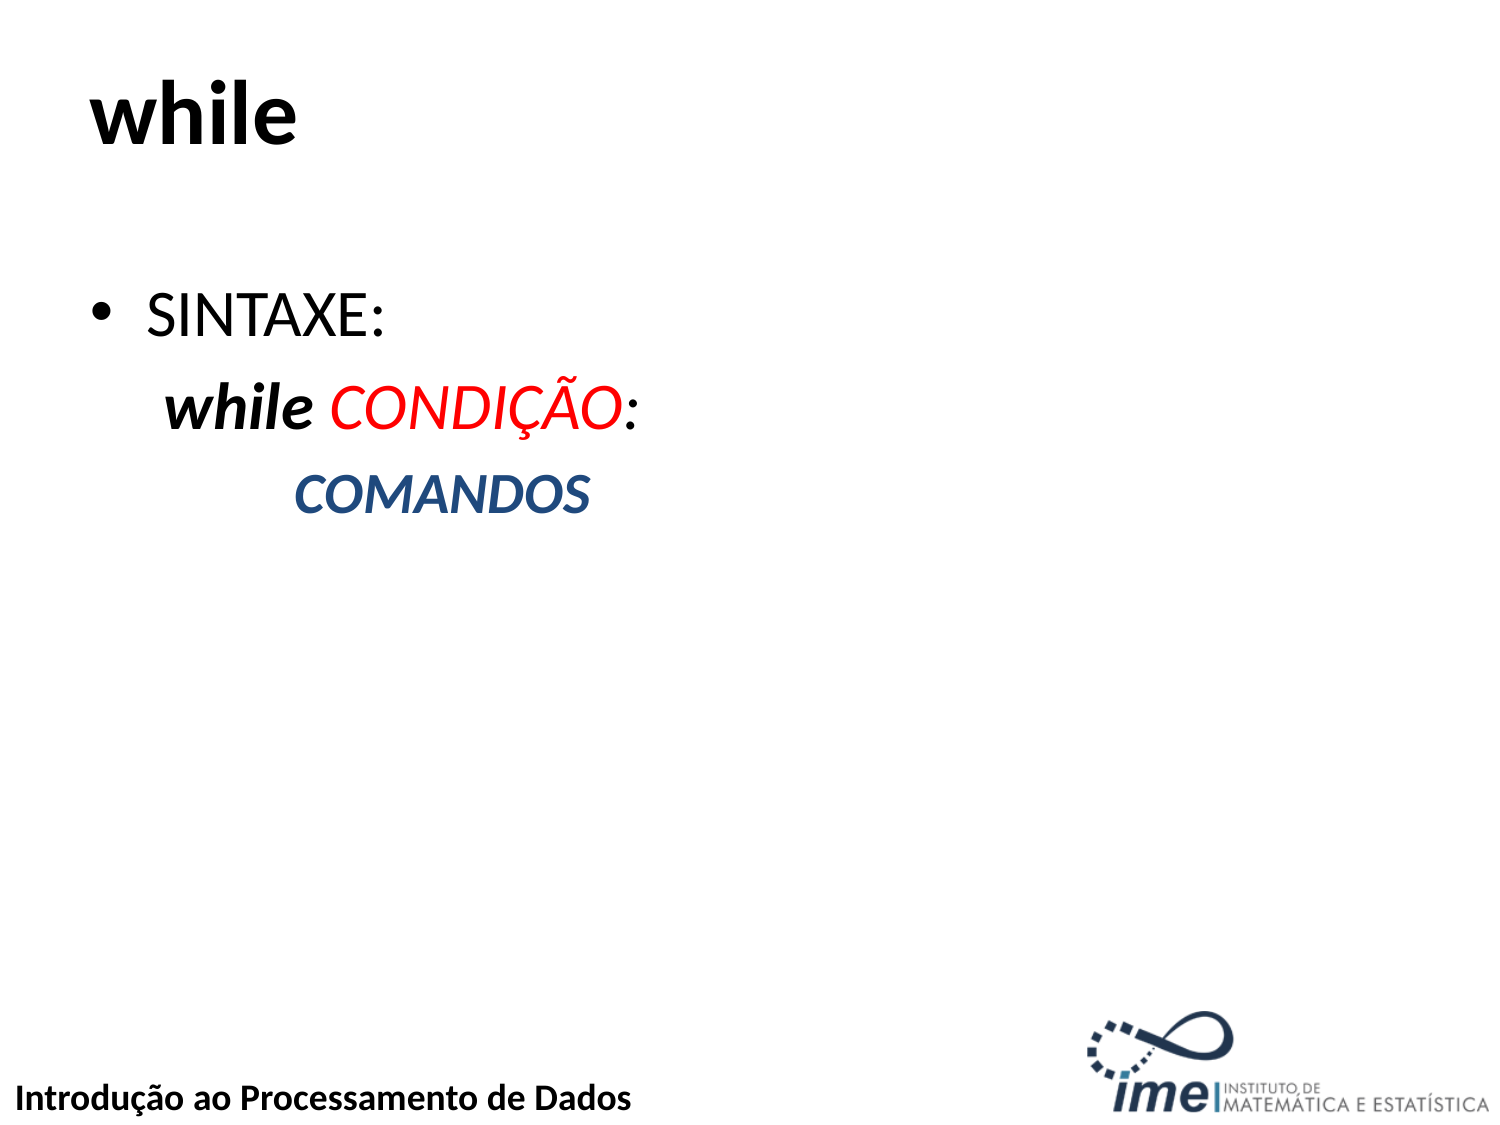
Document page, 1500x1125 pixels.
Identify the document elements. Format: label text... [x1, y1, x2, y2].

list SINTAXE: while CONDIÇÃO: COMANDOS [75, 262, 1425, 1005]
picture [1086, 1011, 1495, 1115]
title while [75, 45, 1425, 233]
